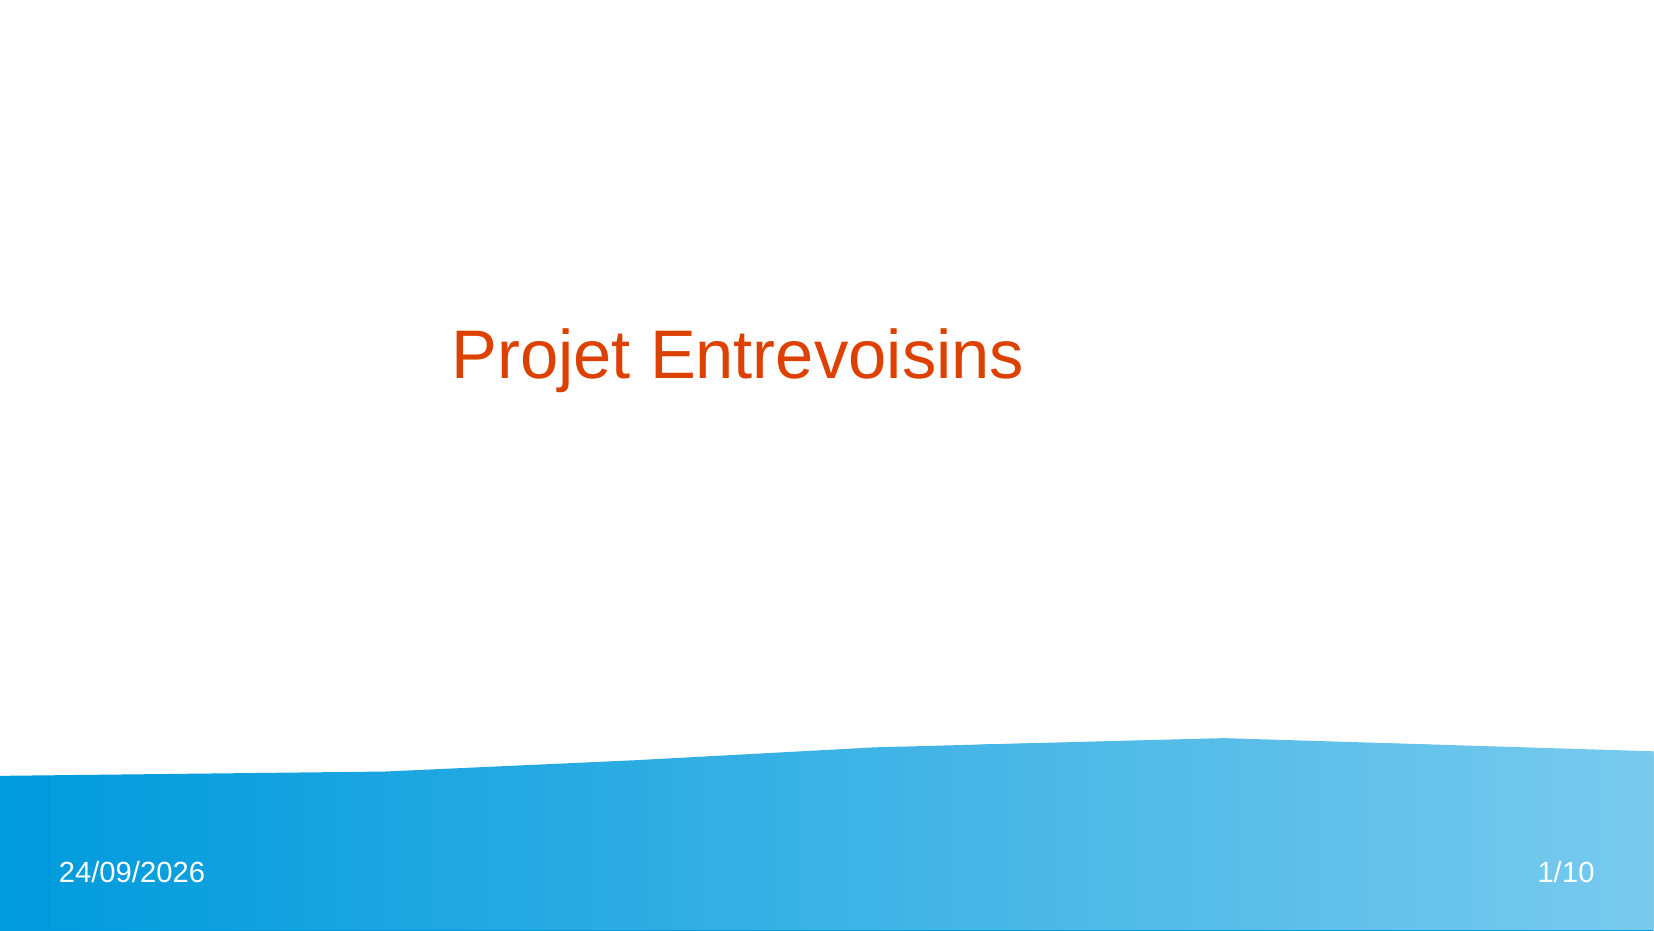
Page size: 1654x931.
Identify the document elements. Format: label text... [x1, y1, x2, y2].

title Projet Entrevoisins [0, 265, 1477, 443]
